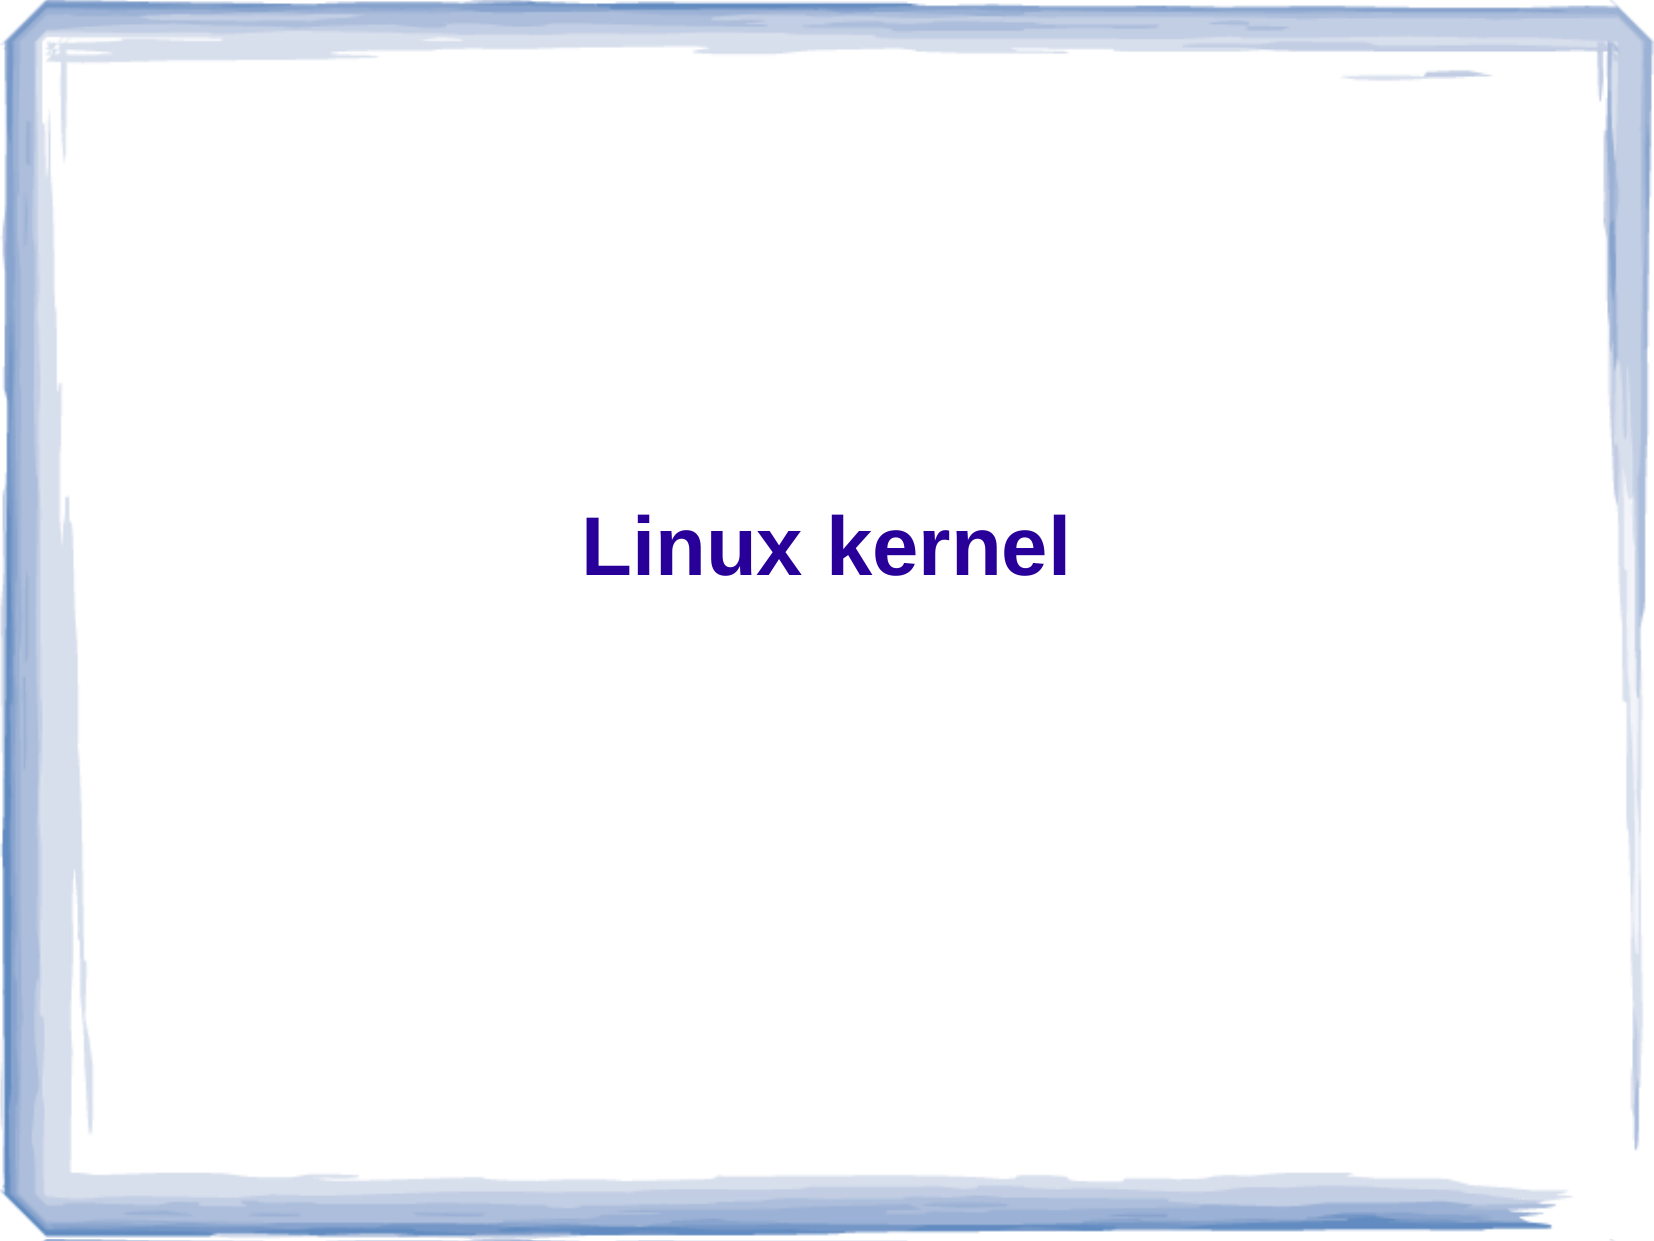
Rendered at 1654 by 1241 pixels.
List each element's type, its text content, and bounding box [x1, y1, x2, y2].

subtitle Linux kernel [82, 49, 1571, 1045]
picture [0, 0, 1654, 1241]
